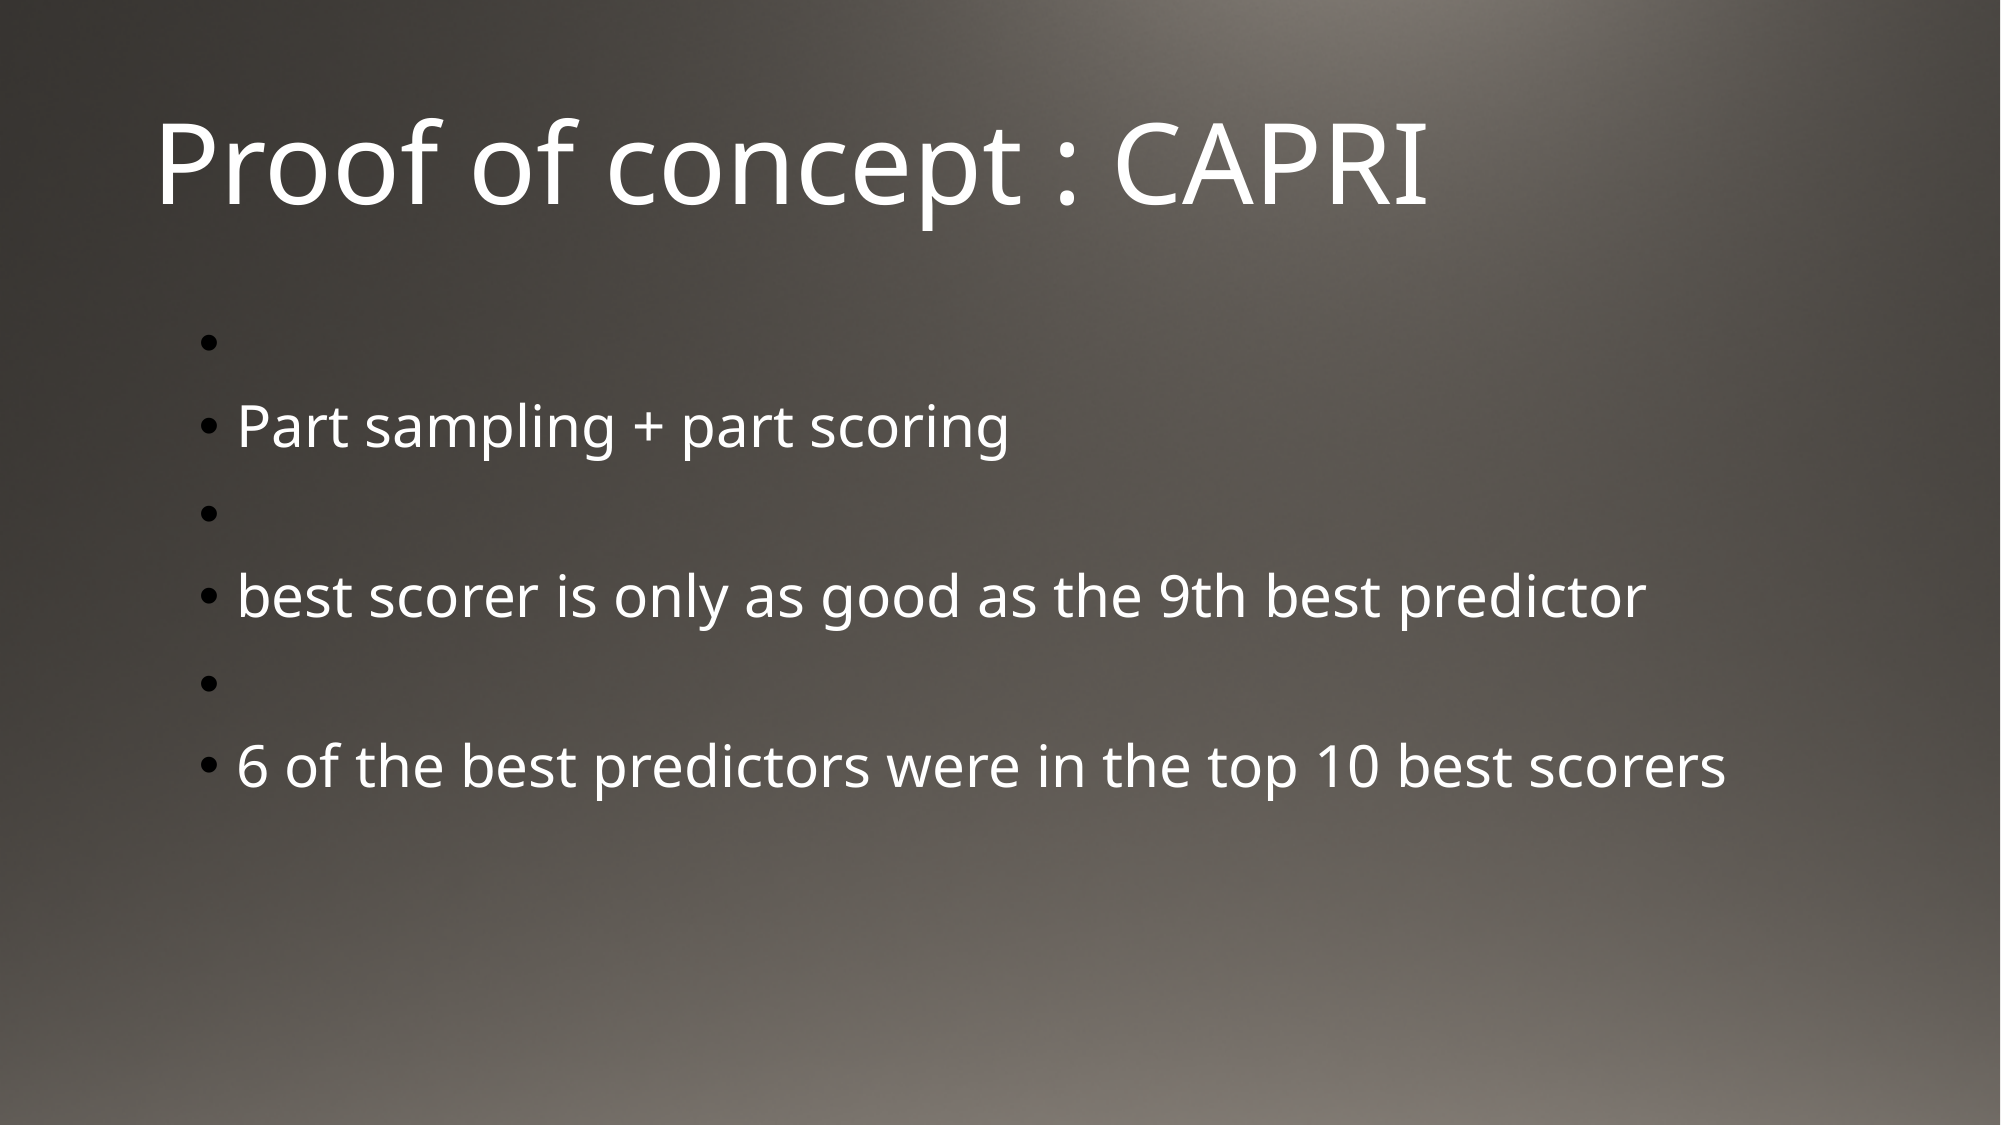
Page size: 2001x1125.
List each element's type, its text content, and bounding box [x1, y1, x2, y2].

list Part sampling + part scoring best scorer is only as good as the 9th best predictor 6 of the best predictors were in the top 10 best scorers [183, 299, 1863, 1014]
title Proof of concept : CAPRI [137, 59, 1863, 278]
